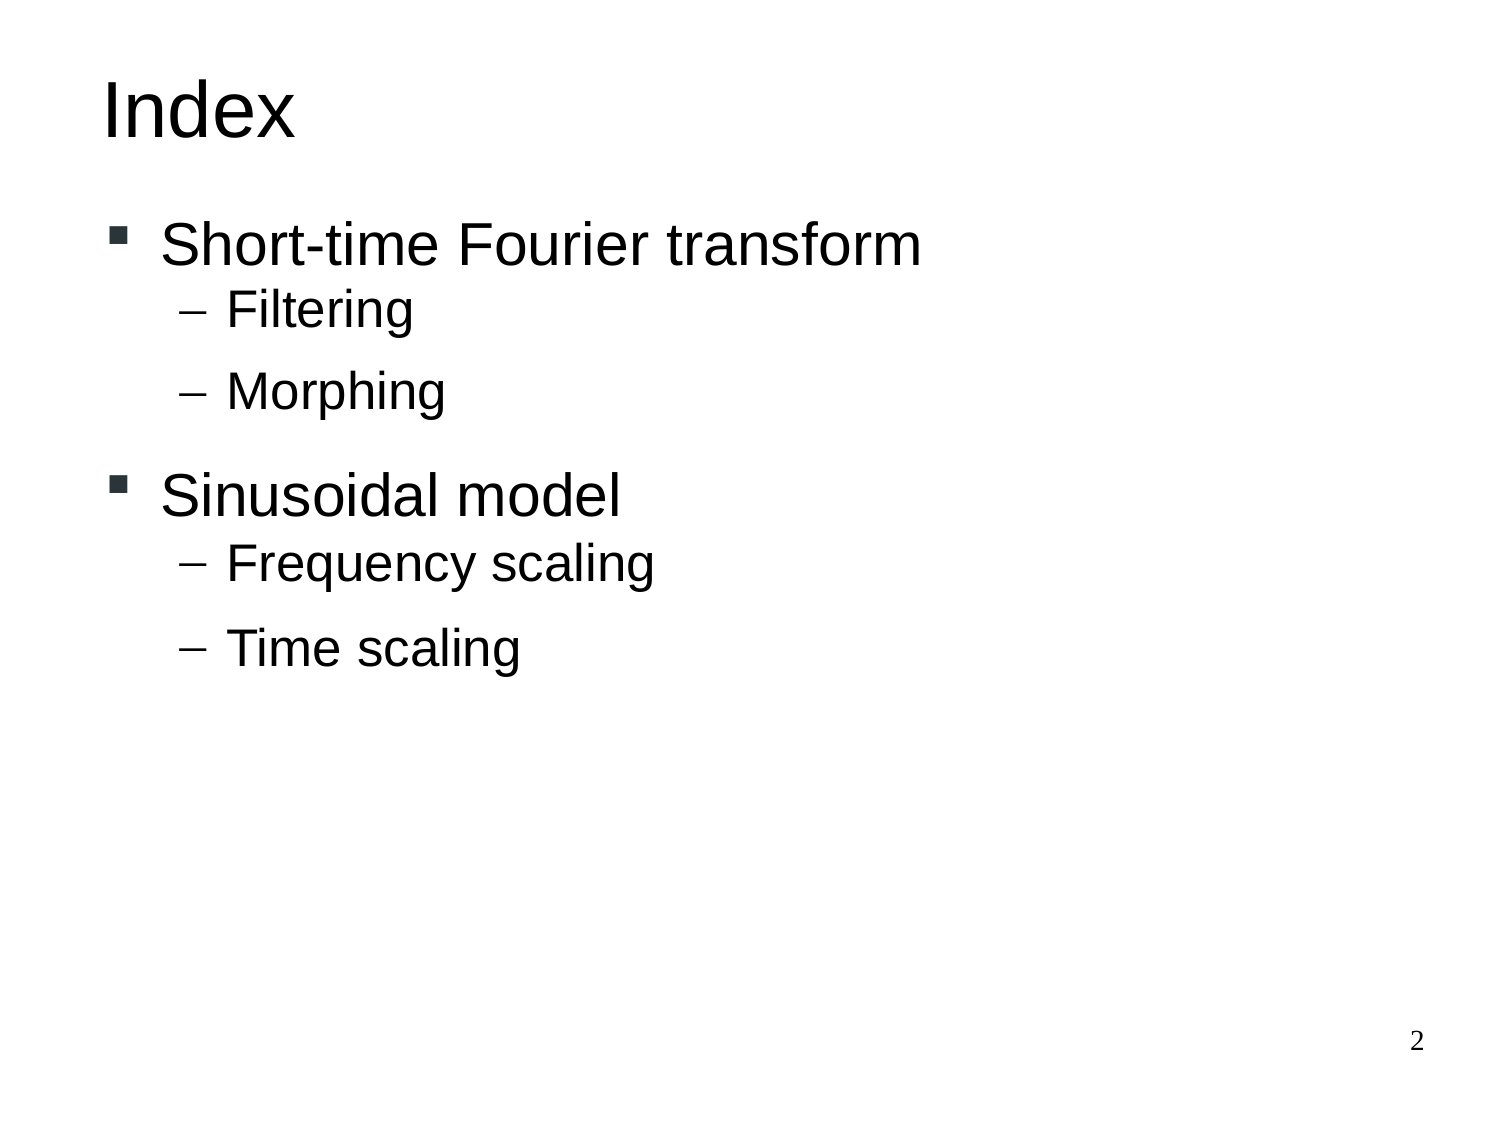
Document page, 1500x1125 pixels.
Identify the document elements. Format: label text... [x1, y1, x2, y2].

list Short-time Fourier transform Filtering Morphing Sinusoidal model Frequency scaling Time scaling [104, 210, 1381, 938]
title Index [73, 9, 1350, 198]
